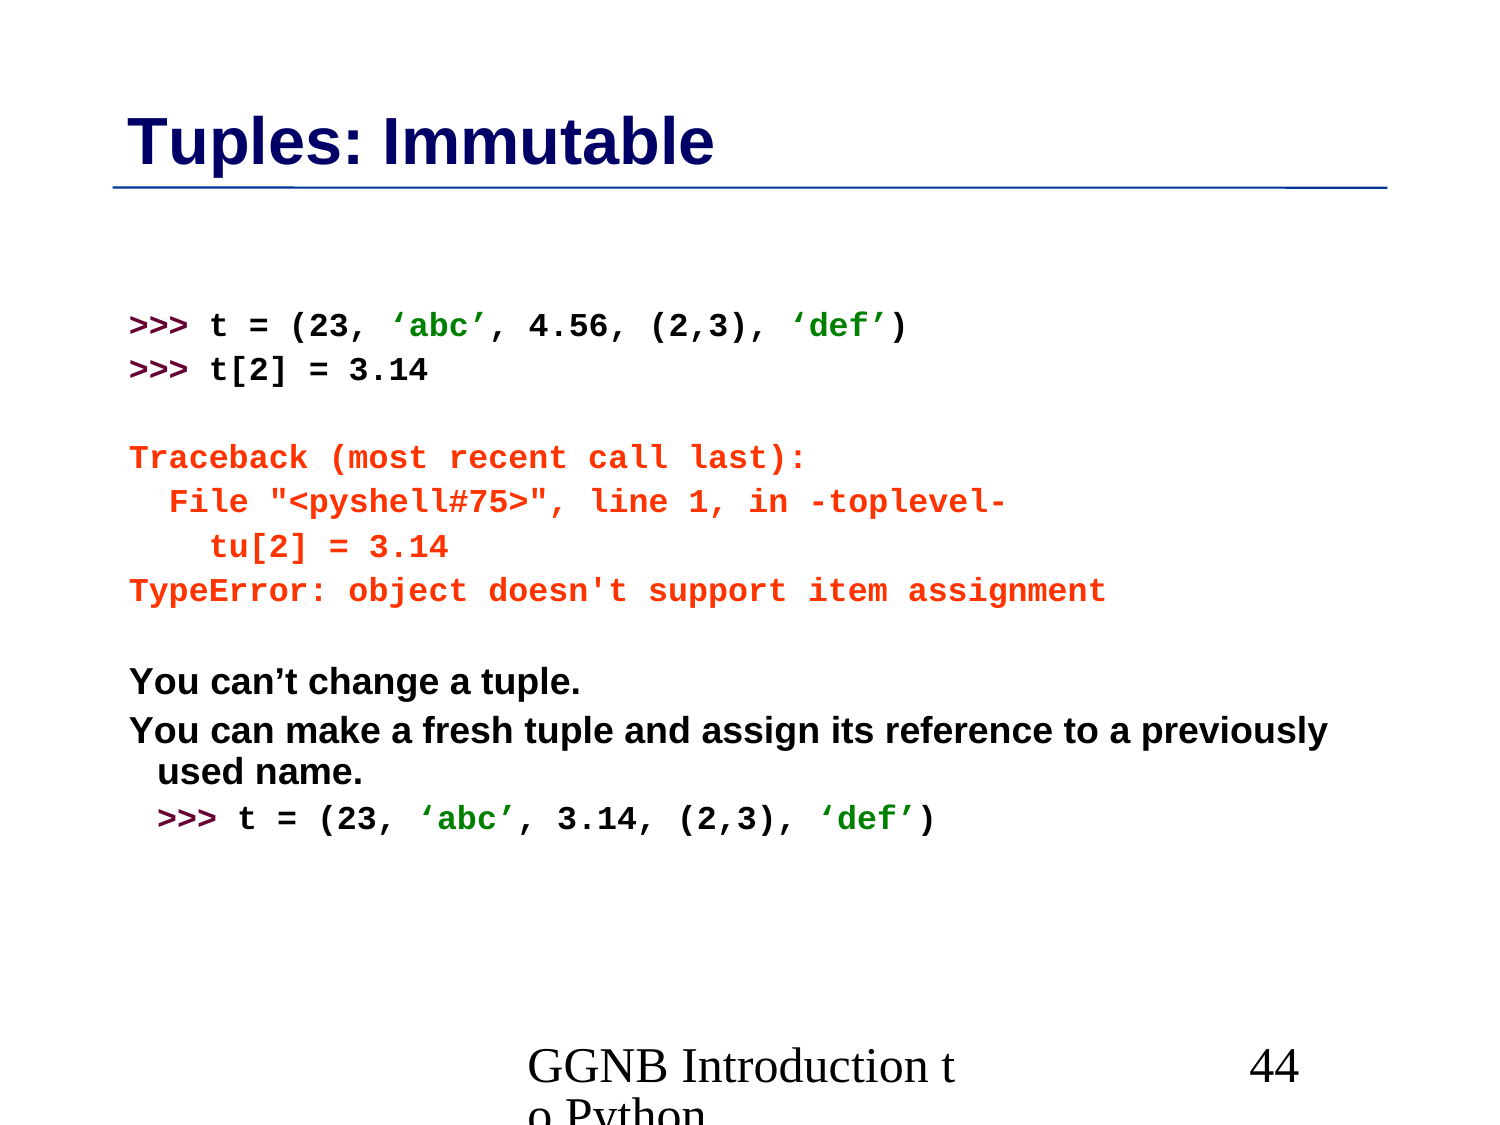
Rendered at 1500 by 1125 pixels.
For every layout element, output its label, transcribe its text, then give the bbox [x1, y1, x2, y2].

list >>> t = (23, ‘abc’, 4.56, (2,3), ‘def’) >>> t[2] = 3.14 Traceback (most recent call last): File "<pyshell#75>", line 1, in -toplevel- tu[2] = 3.14 TypeError: object doesn't support item assignment You can’t change a tuple. You can make a fresh tuple and assign its reference to a previously used name. >>> t = (23, ‘abc’, 3.14, (2,3), ‘def’) [112, 299, 1401, 1088]
title Tuples: Immutable [112, 89, 1388, 185]
